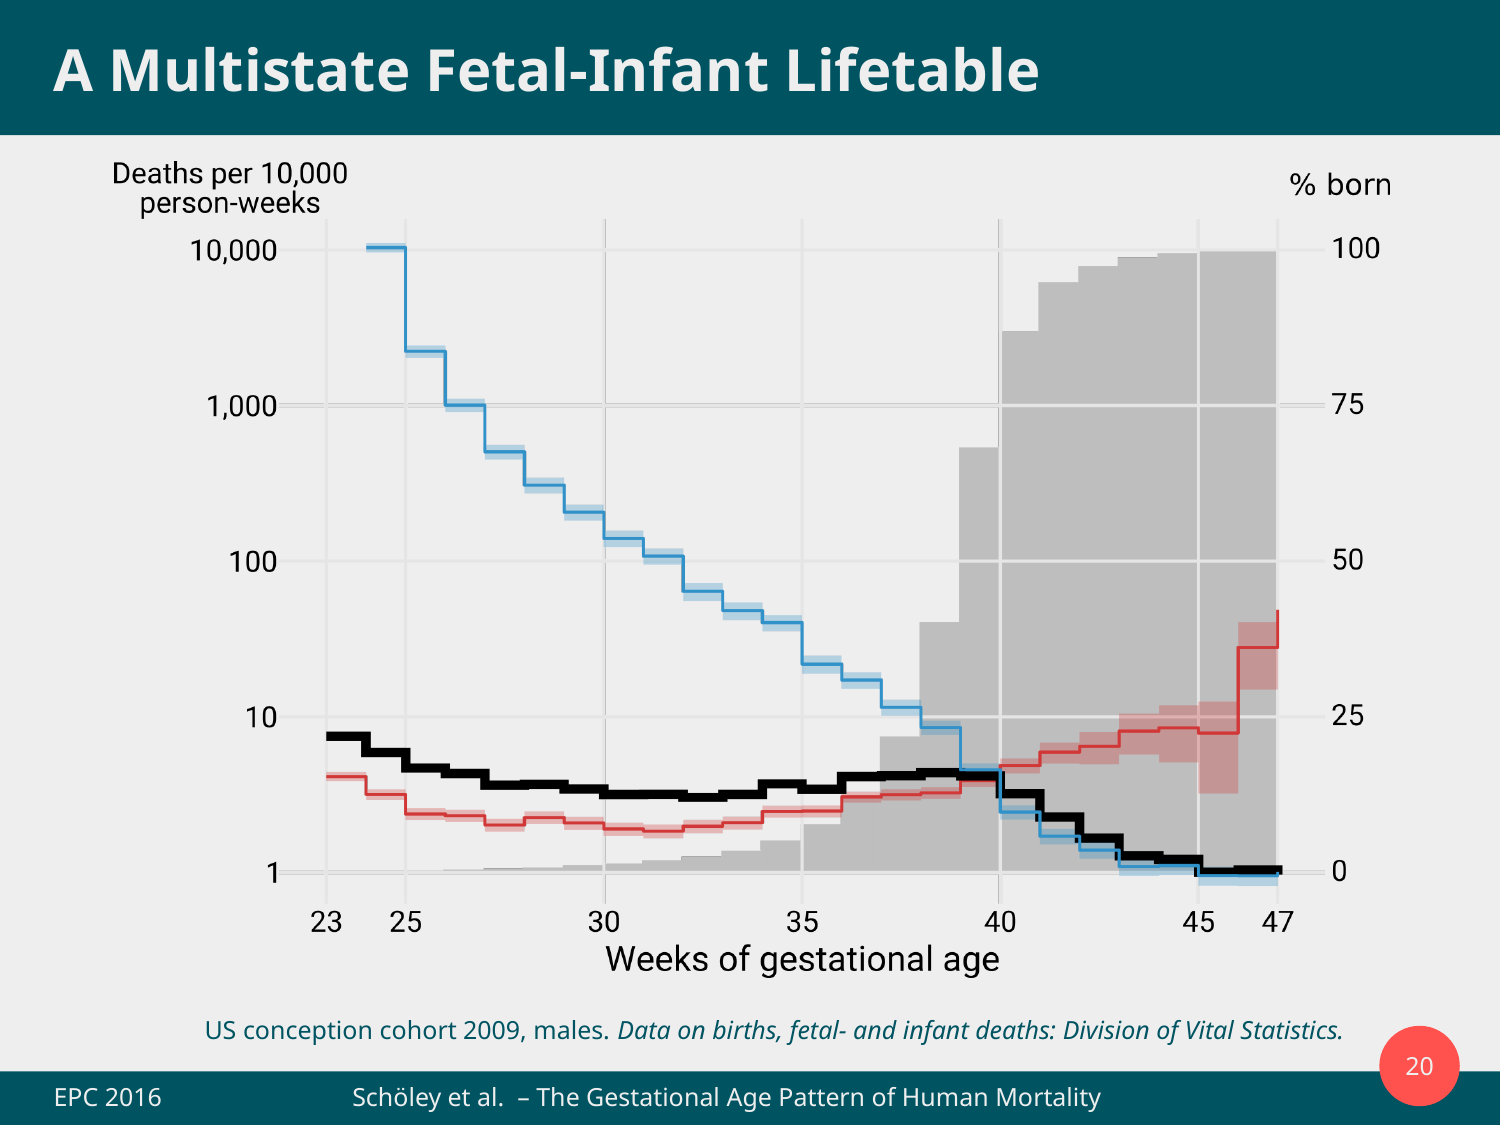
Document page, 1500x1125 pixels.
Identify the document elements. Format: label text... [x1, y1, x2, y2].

picture [114, 161, 1390, 979]
title A Multistate Fetal-Infant Lifetable [53, 0, 1447, 141]
text_box US conception cohort 2009, males. Data on births, fetal- and infant deaths: Division of Vital Statistics. [189, 1005, 1311, 1053]
